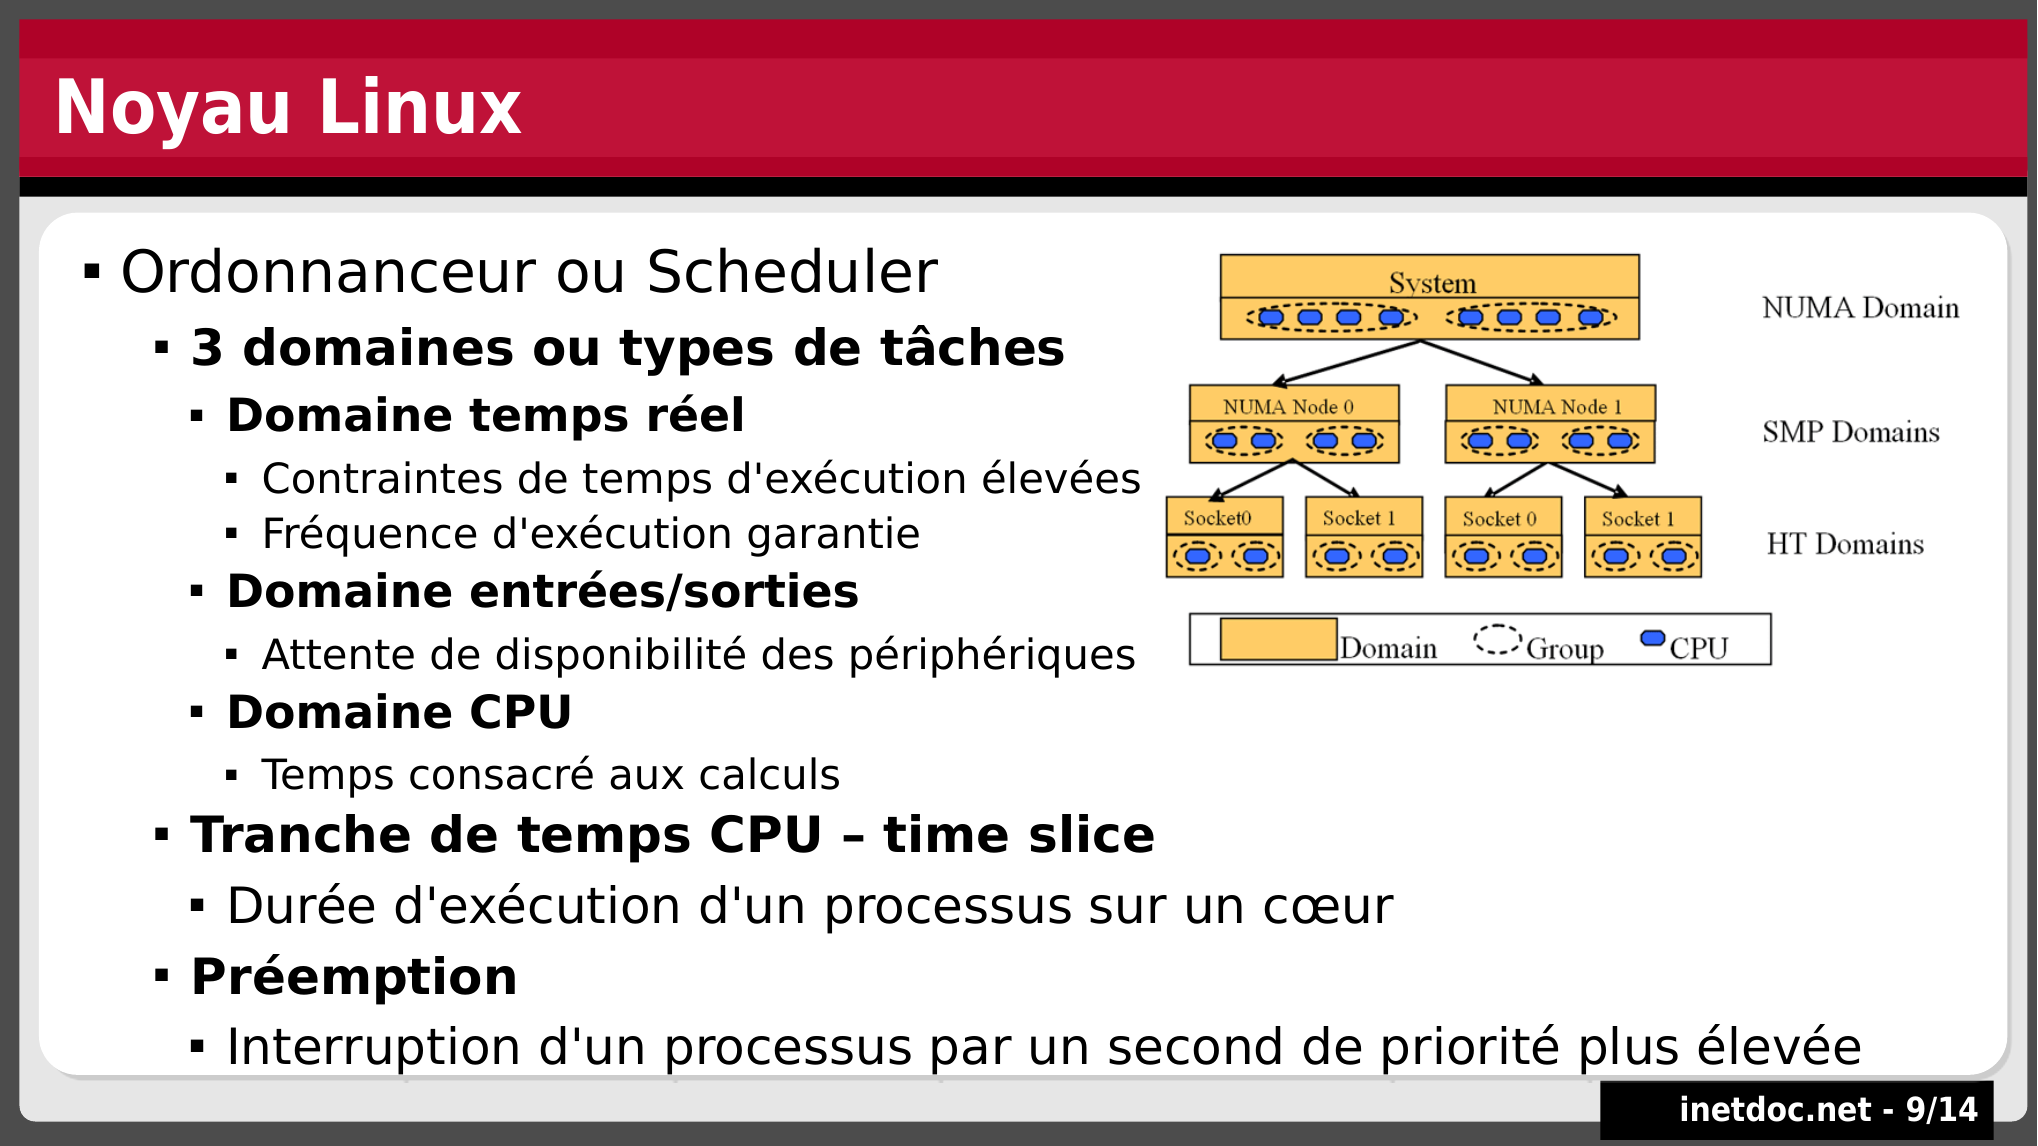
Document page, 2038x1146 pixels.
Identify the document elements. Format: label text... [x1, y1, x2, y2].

text_box Noyau Linux [19, 59, 2028, 157]
text_box [19, 19, 2028, 59]
picture [1145, 224, 1977, 686]
text_box [19, 157, 2028, 1122]
text_box Ordonnanceur ou Scheduler 3 domaines ou types de tâches Domaine temps réel Contraintes de temps d'exécution élevées Fréquence d'exécution garantie Domaine entrées/sorties Attente de disponibilité des périphériques Domaine CPU Temps consacré aux calculs Tranche de temps CPU – time slice Durée d'exécution d'un processus sur un cœur Préemption Interruption d'un processus par un second de priorité plus élevée [38, 212, 2008, 1075]
text_box inetdoc.net - <numéro>/14 [1600, 1080, 1994, 1140]
